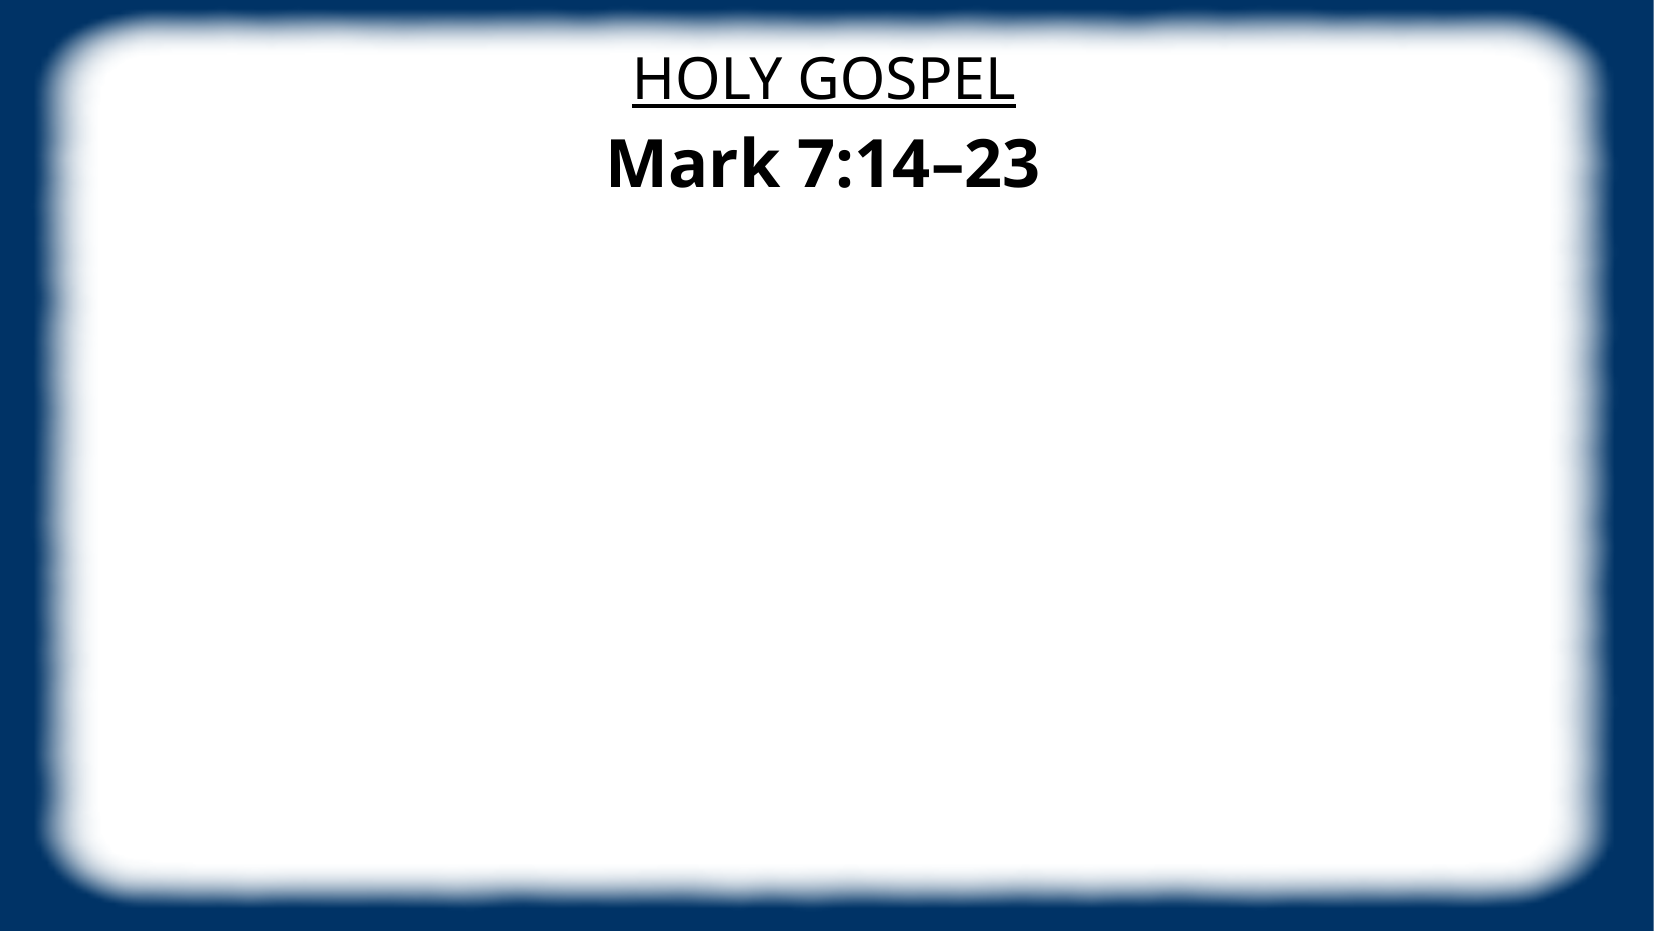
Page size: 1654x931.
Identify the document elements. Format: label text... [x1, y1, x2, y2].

text_box HOLY GOSPEL Mark 7:14–23 [87, 30, 1561, 211]
picture [0, 0, 1654, 931]
